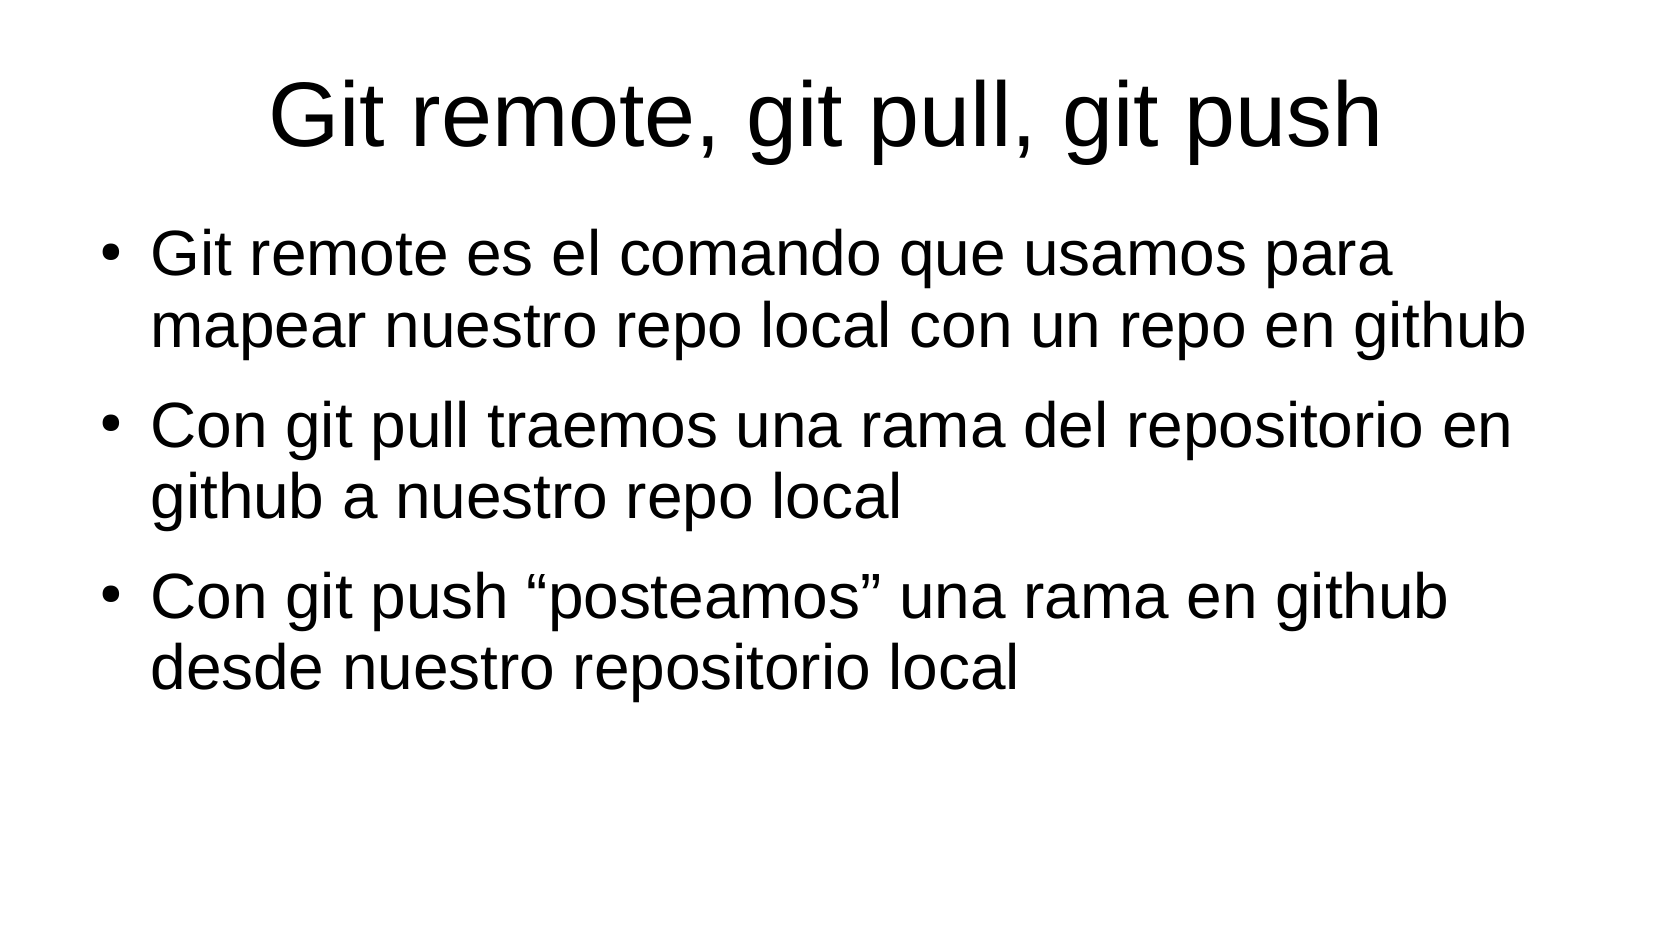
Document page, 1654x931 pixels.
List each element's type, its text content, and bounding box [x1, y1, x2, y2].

list Git remote es el comando que usamos para mapear nuestro repo local con un repo en github Con git pull traemos una rama del repositorio en github a nuestro repo local Con git push “posteamos” una rama en github desde nuestro repositorio local [82, 217, 1571, 758]
title Git remote, git pull, git push [82, 37, 1571, 193]
